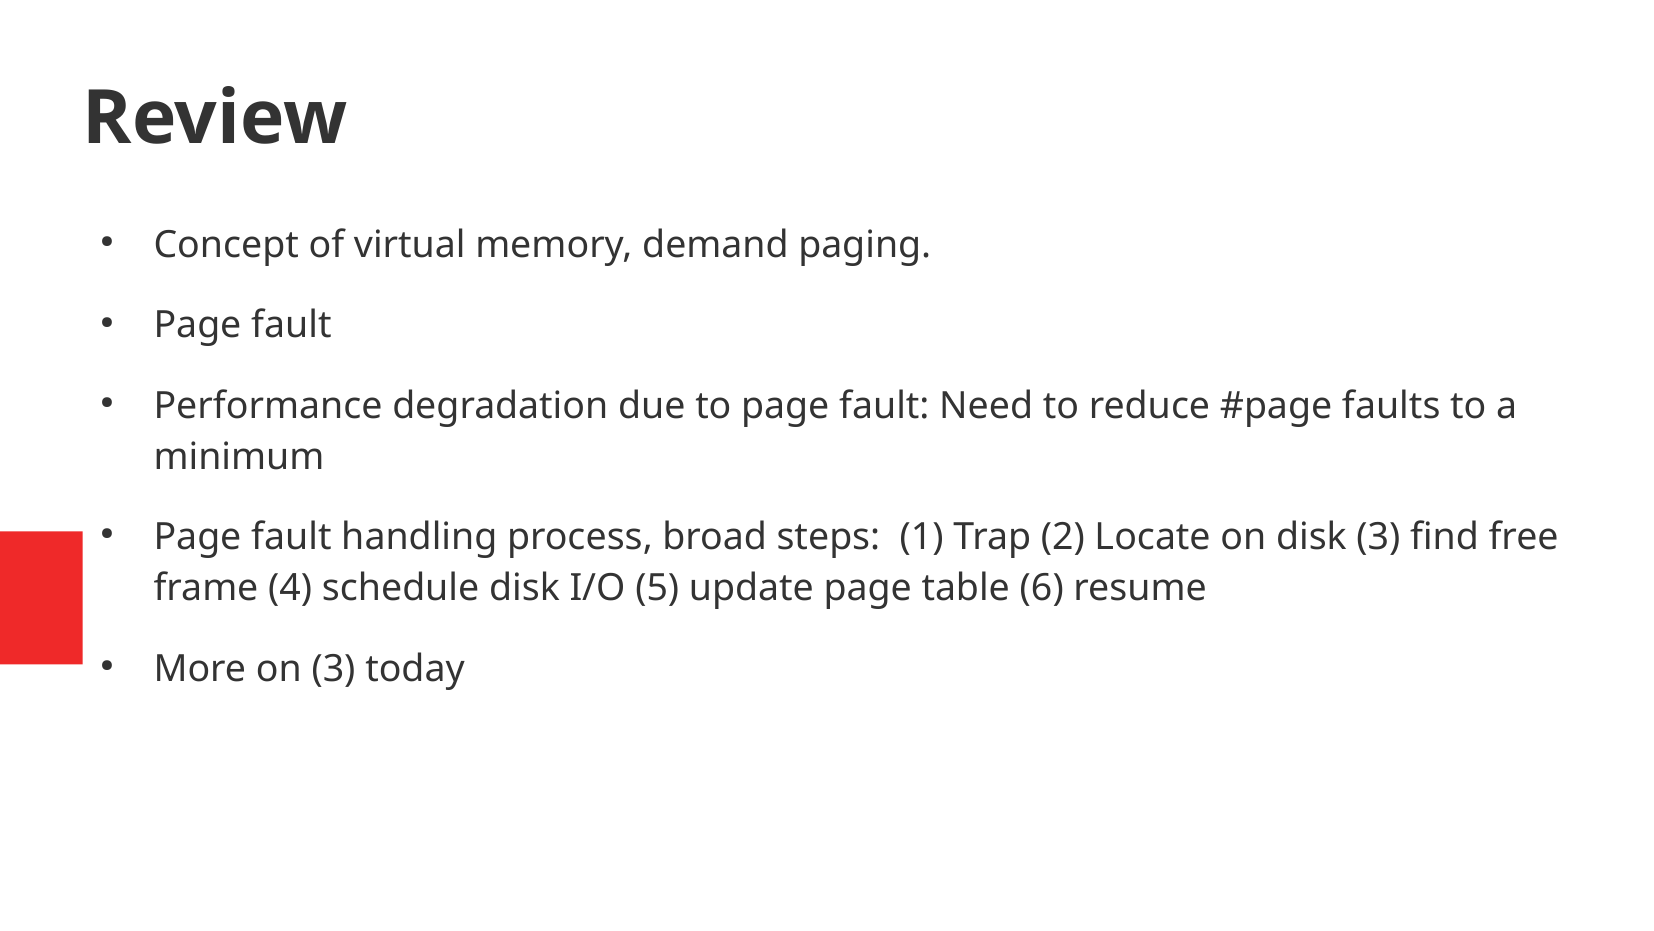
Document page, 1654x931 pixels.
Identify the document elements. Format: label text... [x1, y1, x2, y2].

list Concept of virtual memory, demand paging. Page fault Performance degradation due to page fault: Need to reduce #page faults to a minimum Page fault handling process, broad steps: (1) Trap (2) Locate on disk (3) find free frame (4) schedule disk I/O (5) update page table (6) resume More on (3) today [82, 217, 1595, 910]
title Review [82, 37, 1571, 193]
